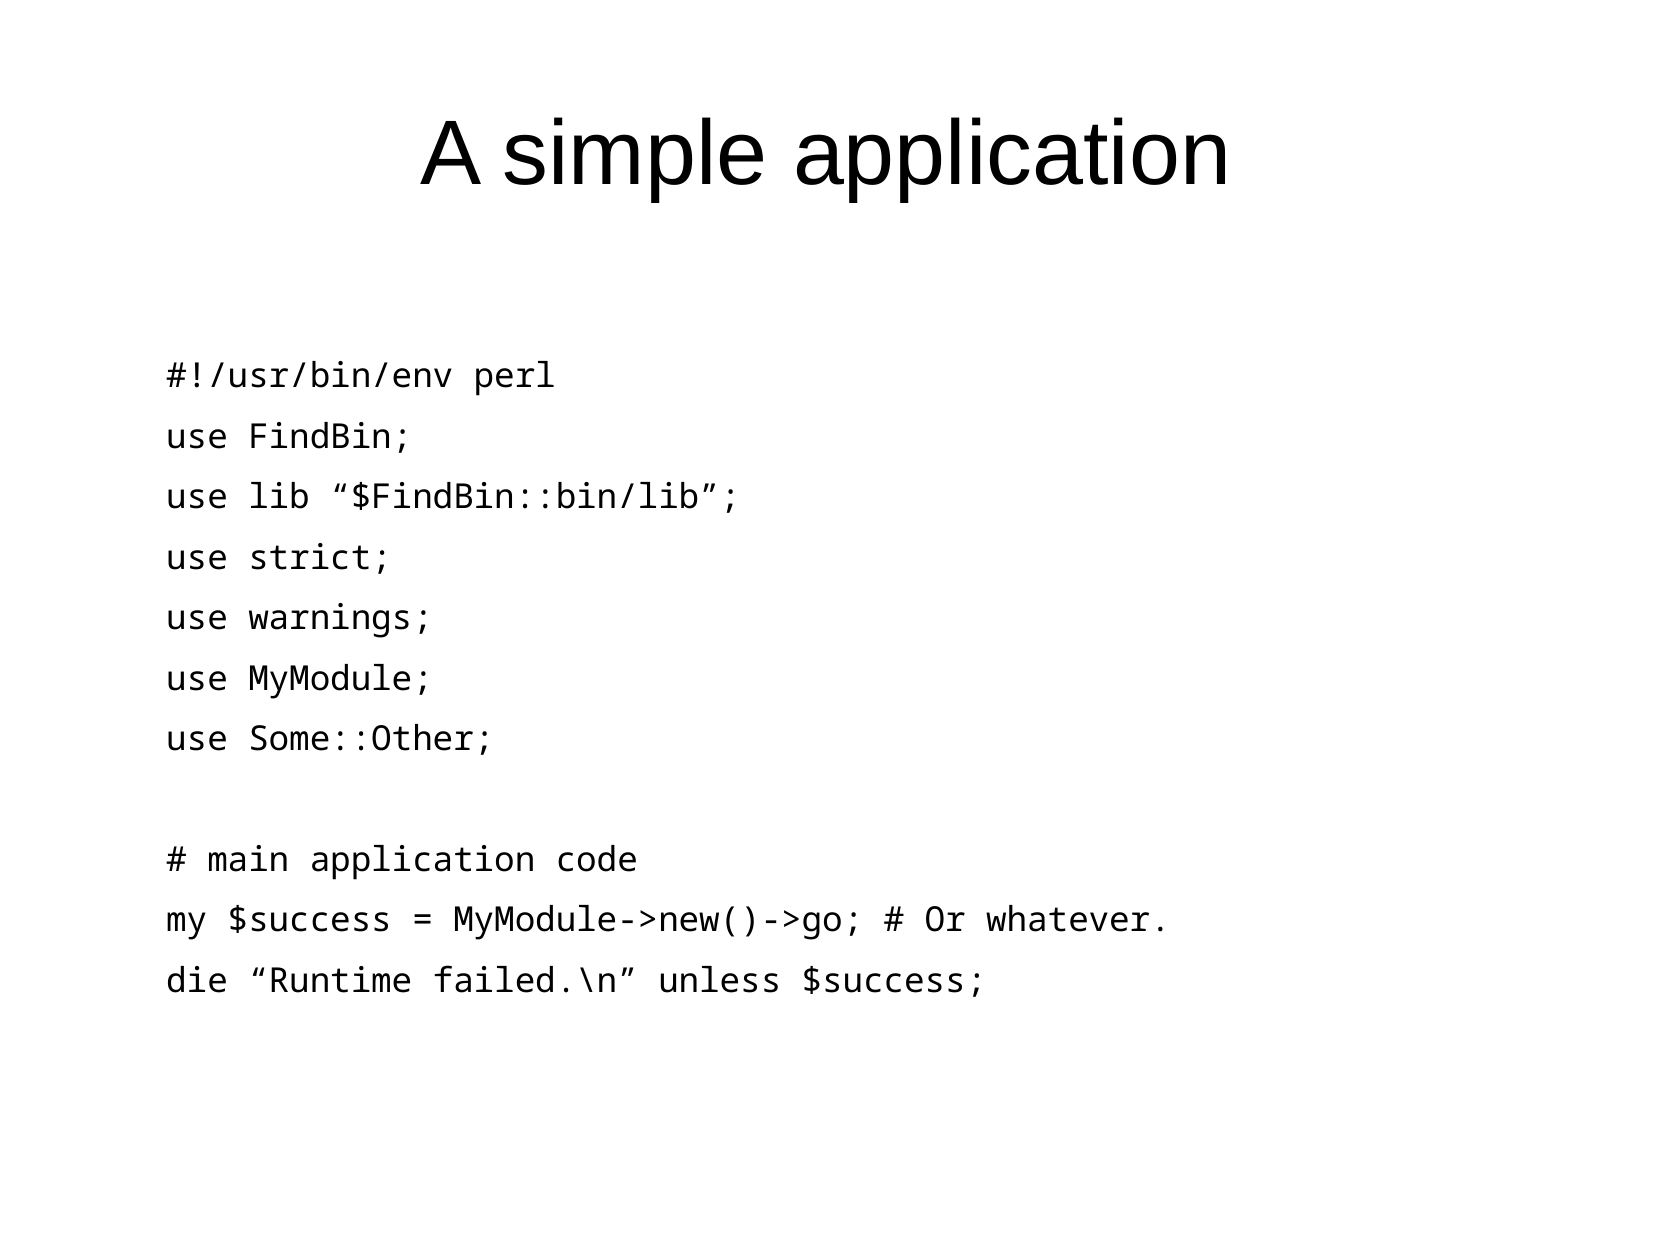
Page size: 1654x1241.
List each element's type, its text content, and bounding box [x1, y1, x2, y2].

title A simple application [82, 49, 1571, 257]
list #!/usr/bin/env perl use FindBin; use lib “$FindBin::bin/lib”; use strict; use warnings; use MyModule; use Some::Other; # main application code my $success = MyModule->new()->go; # Or whatever. die “Runtime failed.\n” unless $success; [82, 290, 1571, 1010]
